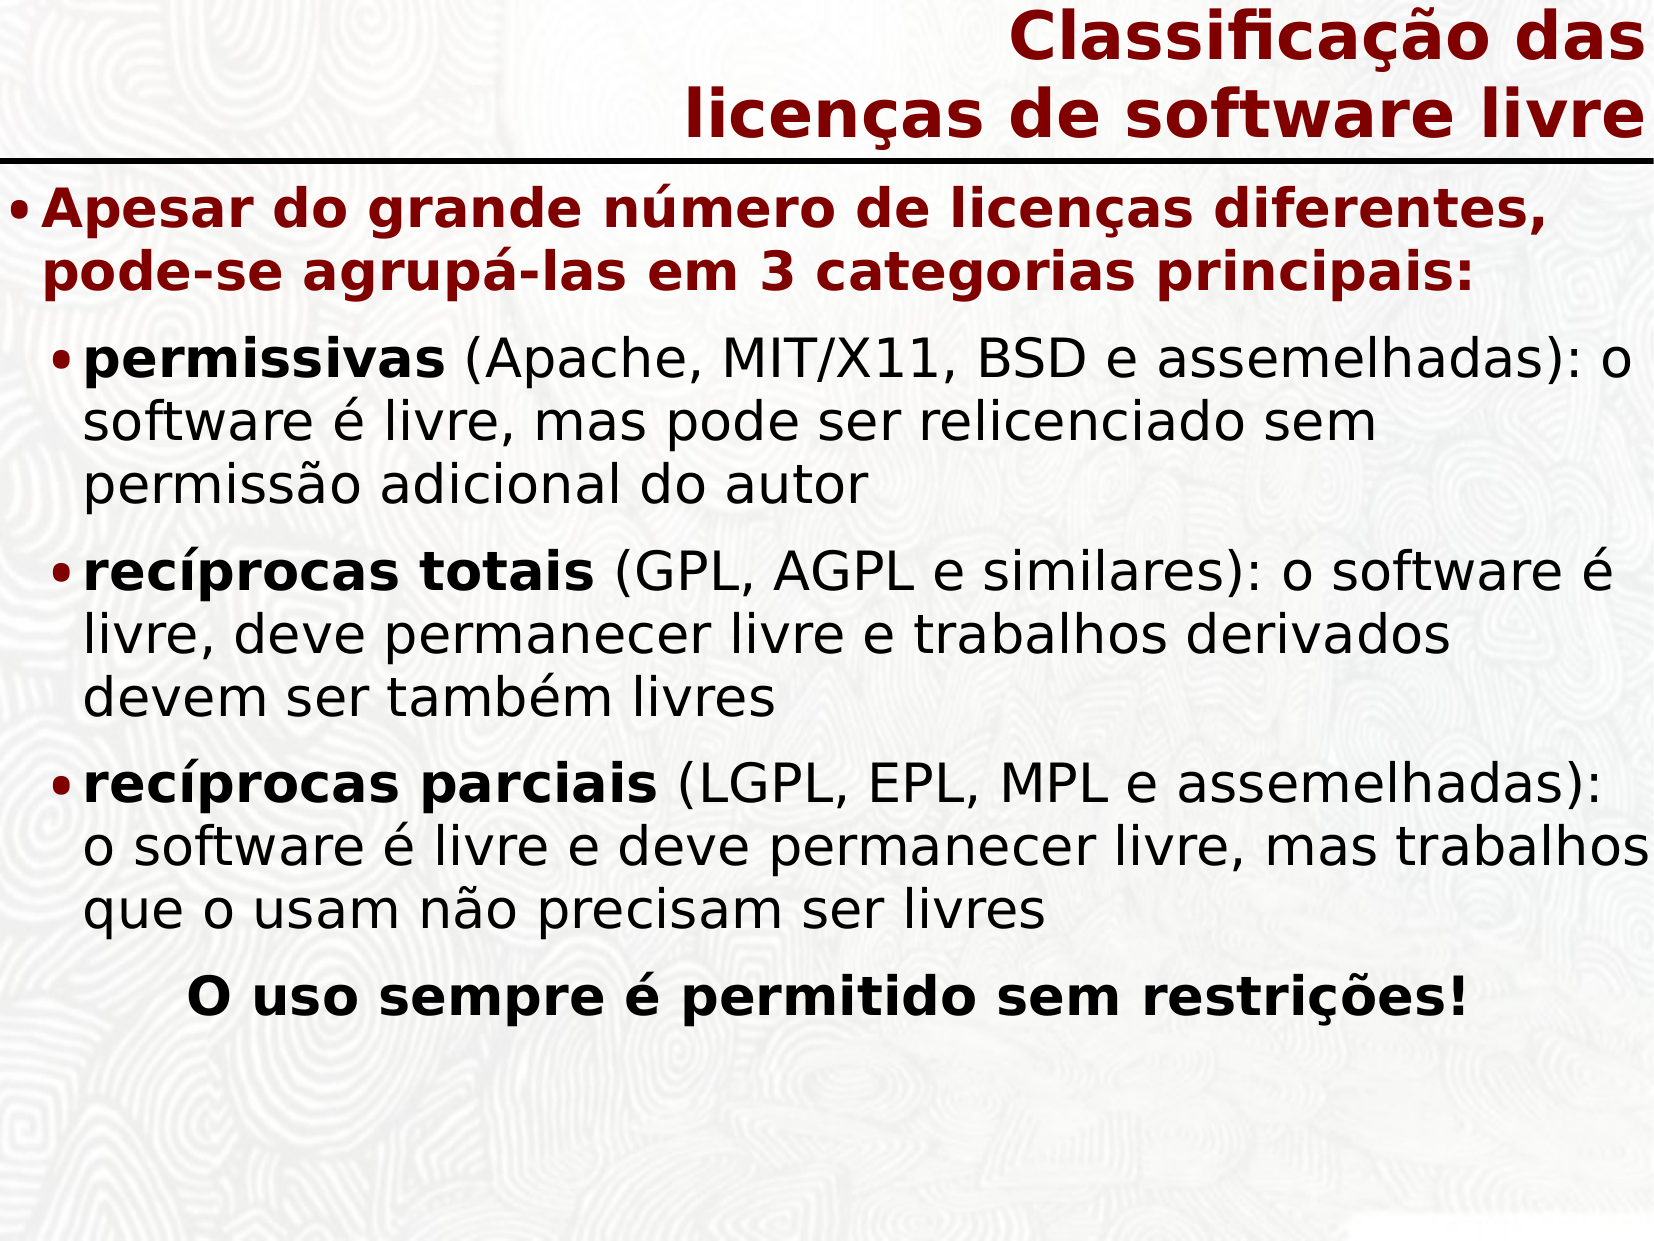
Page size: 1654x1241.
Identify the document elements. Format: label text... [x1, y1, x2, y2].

picture [0, 164, 1654, 1241]
list Apesar do grande número de licenças diferentes, pode-se agrupá-las em 3 categorias principais: permissivas (Apache, MIT/X11, BSD e assemelhadas): o software é livre, mas pode ser relicenciado sem permissão adicional do autor recíprocas totais (GPL, AGPL e similares): o software é livre, deve permanecer livre e trabalhos derivados devem ser também livres recíprocas parciais (LGPL, EPL, MPL e assemelhadas): o software é livre e deve permanecer livre, mas trabalhos que o usam não precisam ser livres O uso sempre é permitido sem restrições! [5, 177, 1654, 1229]
title Classificação das licenças de software livre [602, 0, 1648, 153]
picture [0, 0, 1654, 158]
